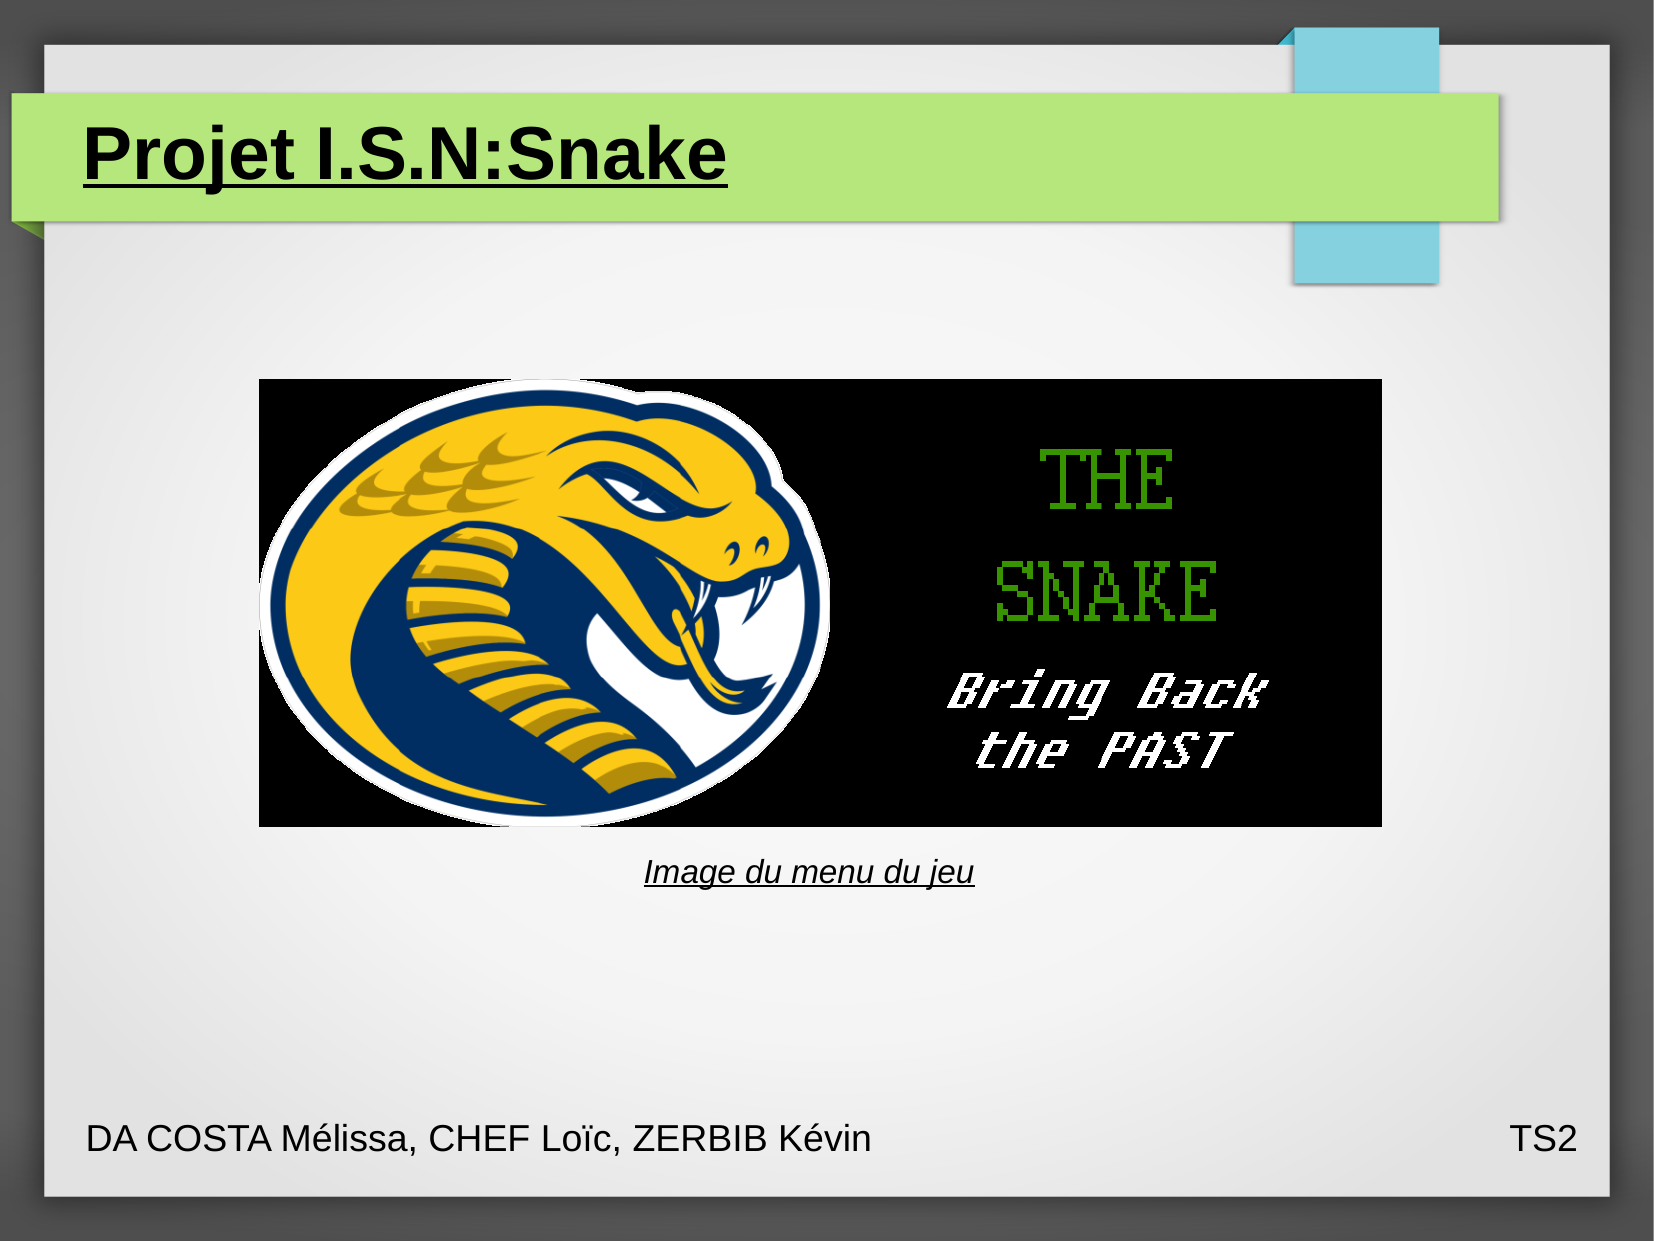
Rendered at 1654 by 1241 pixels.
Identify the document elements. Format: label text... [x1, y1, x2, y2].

text_box Image du menu du jeu [425, 845, 1193, 898]
text_box DA COSTA Mélissa, CHEF Loïc, ZERBIB Kévin TS2 [70, 1110, 1607, 1168]
picture [0, 0, 1654, 1241]
title Projet I.S.N:Snake [82, 94, 1264, 213]
